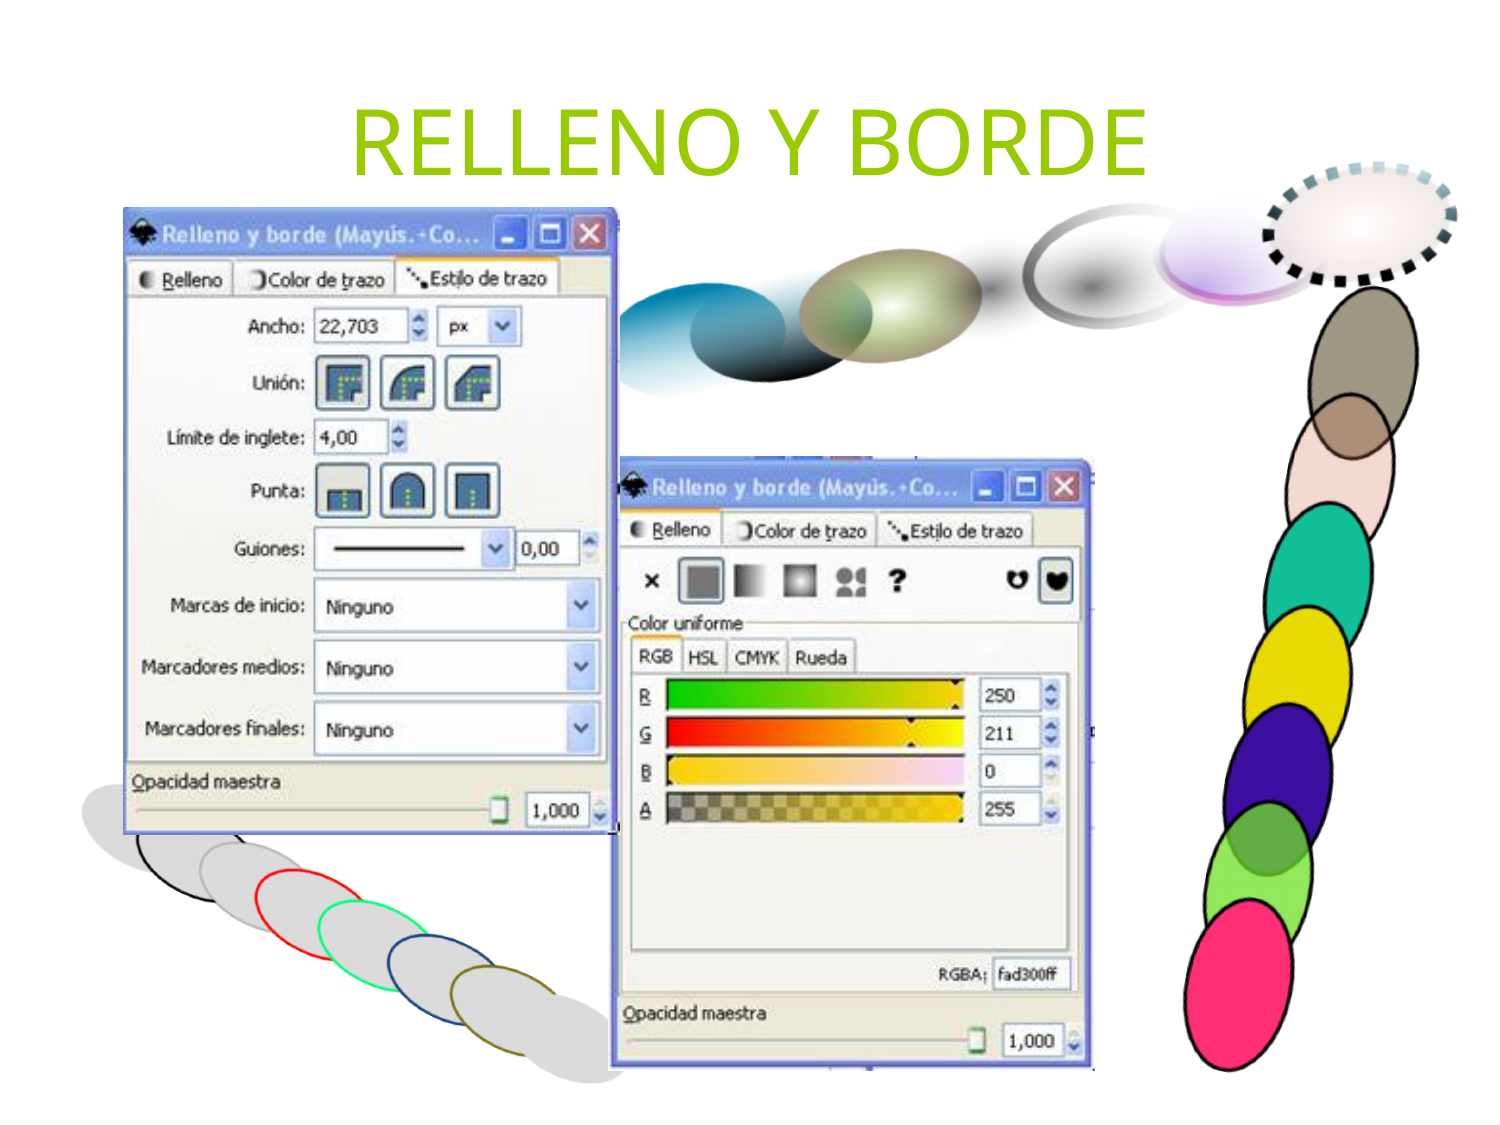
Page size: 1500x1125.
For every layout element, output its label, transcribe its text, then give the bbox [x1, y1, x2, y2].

picture [66, 146, 1467, 1103]
title RELLENO Y BORDE [75, 45, 1426, 233]
